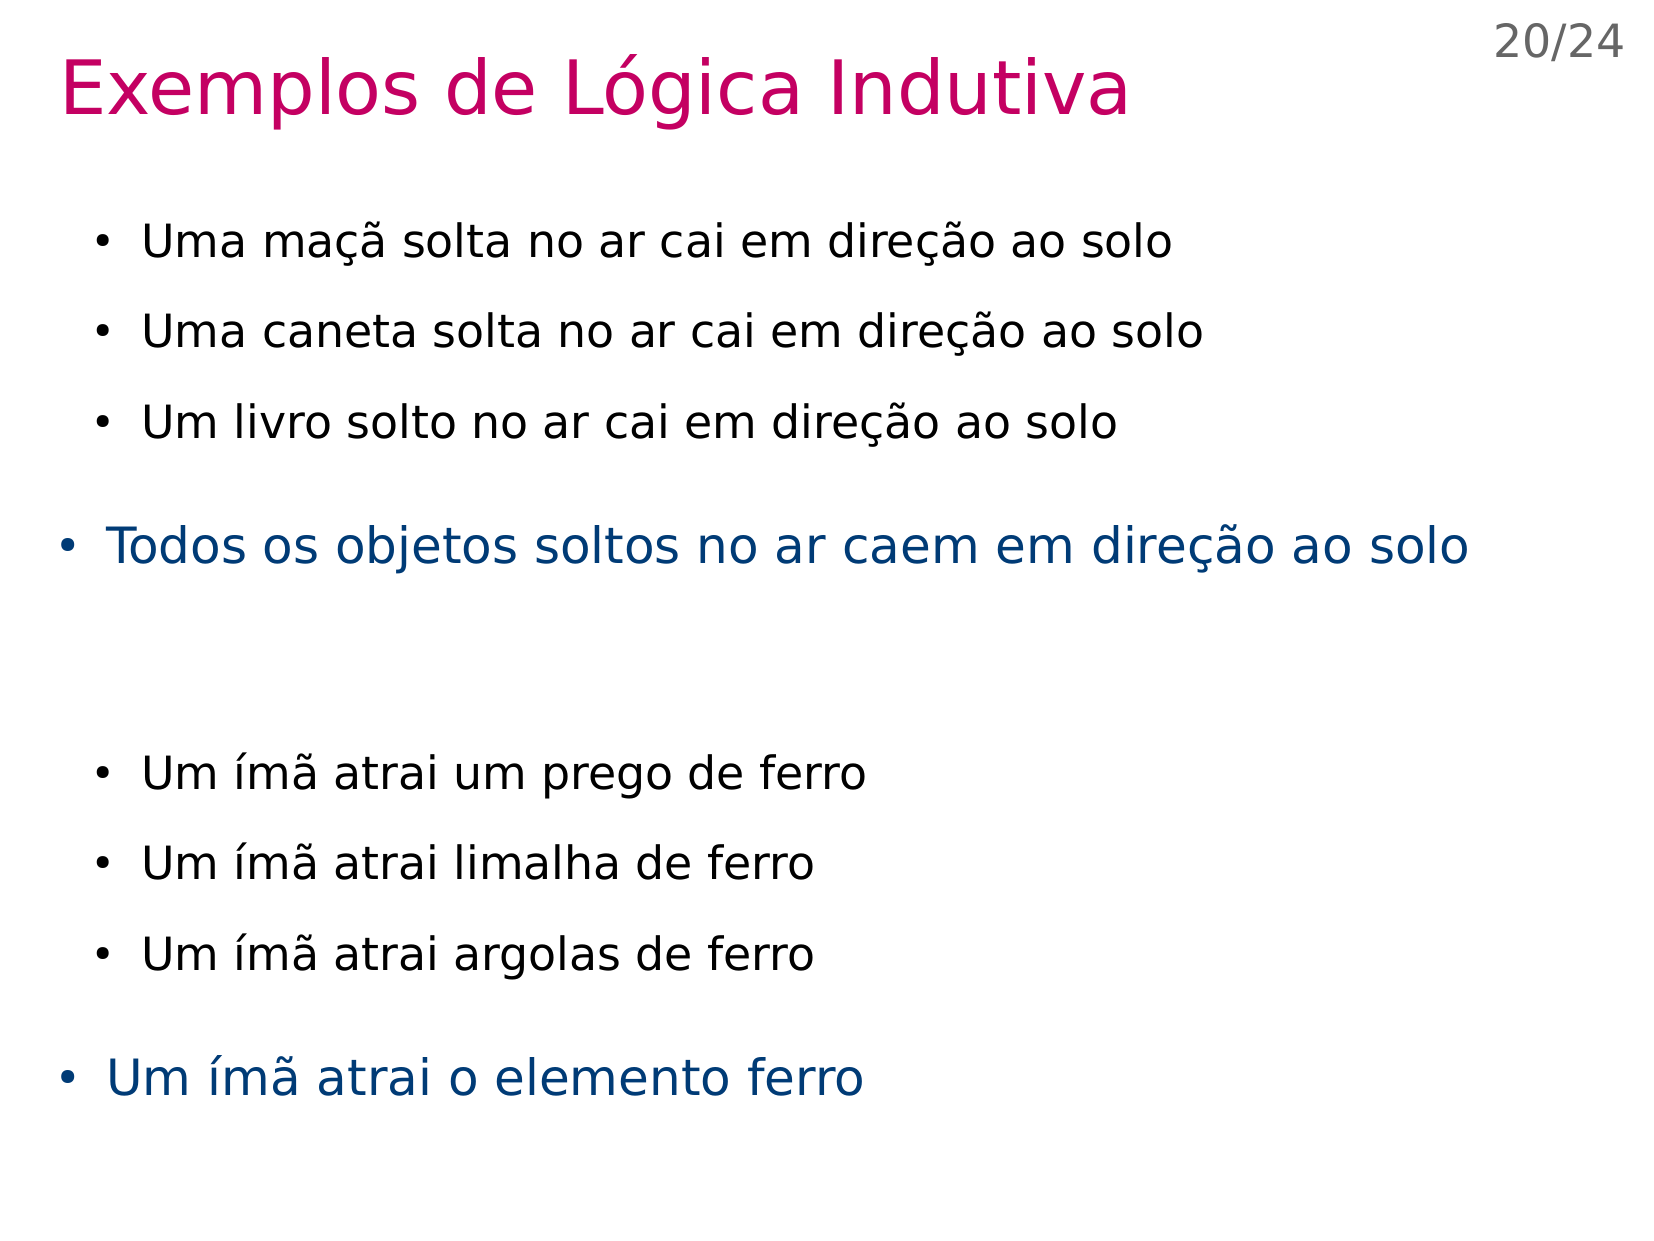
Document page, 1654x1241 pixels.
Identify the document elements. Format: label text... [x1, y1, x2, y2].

list Uma maçã solta no ar cai em direção ao solo Uma caneta solta no ar cai em direção ao solo Um livro solto no ar cai em direção ao solo Todos os objetos soltos no ar caem em direção ao solo Um ímã atrai um prego de ferro Um ímã atrai limalha de ferro Um ímã atrai argolas de ferro Um ímã atrai o elemento ferro [59, 206, 1625, 1211]
title Exemplos de Lógica Indutiva [59, 29, 1595, 148]
